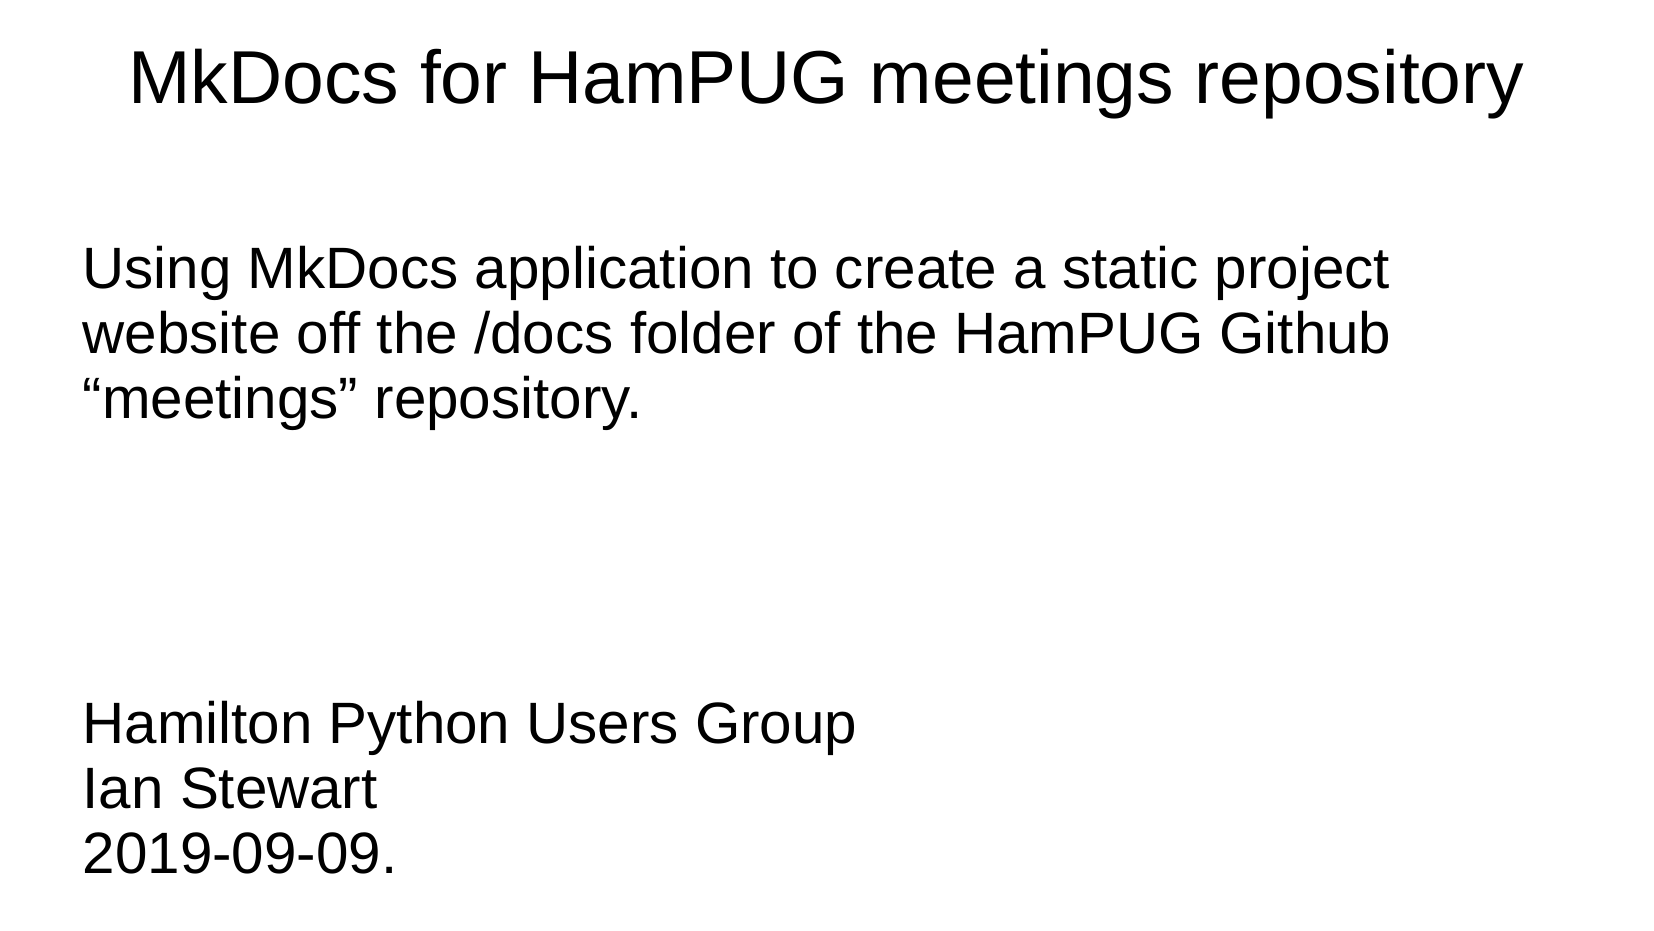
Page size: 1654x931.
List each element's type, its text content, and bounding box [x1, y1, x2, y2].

subtitle Using MkDocs application to create a static project website off the /docs folder of the HamPUG Github “meetings” repository. [82, 236, 1571, 432]
title MkDocs for HamPUG meetings repository [82, 35, 1571, 120]
text_box Hamilton Python Users Group Ian Stewart 2019-09-09. [82, 690, 1571, 886]
